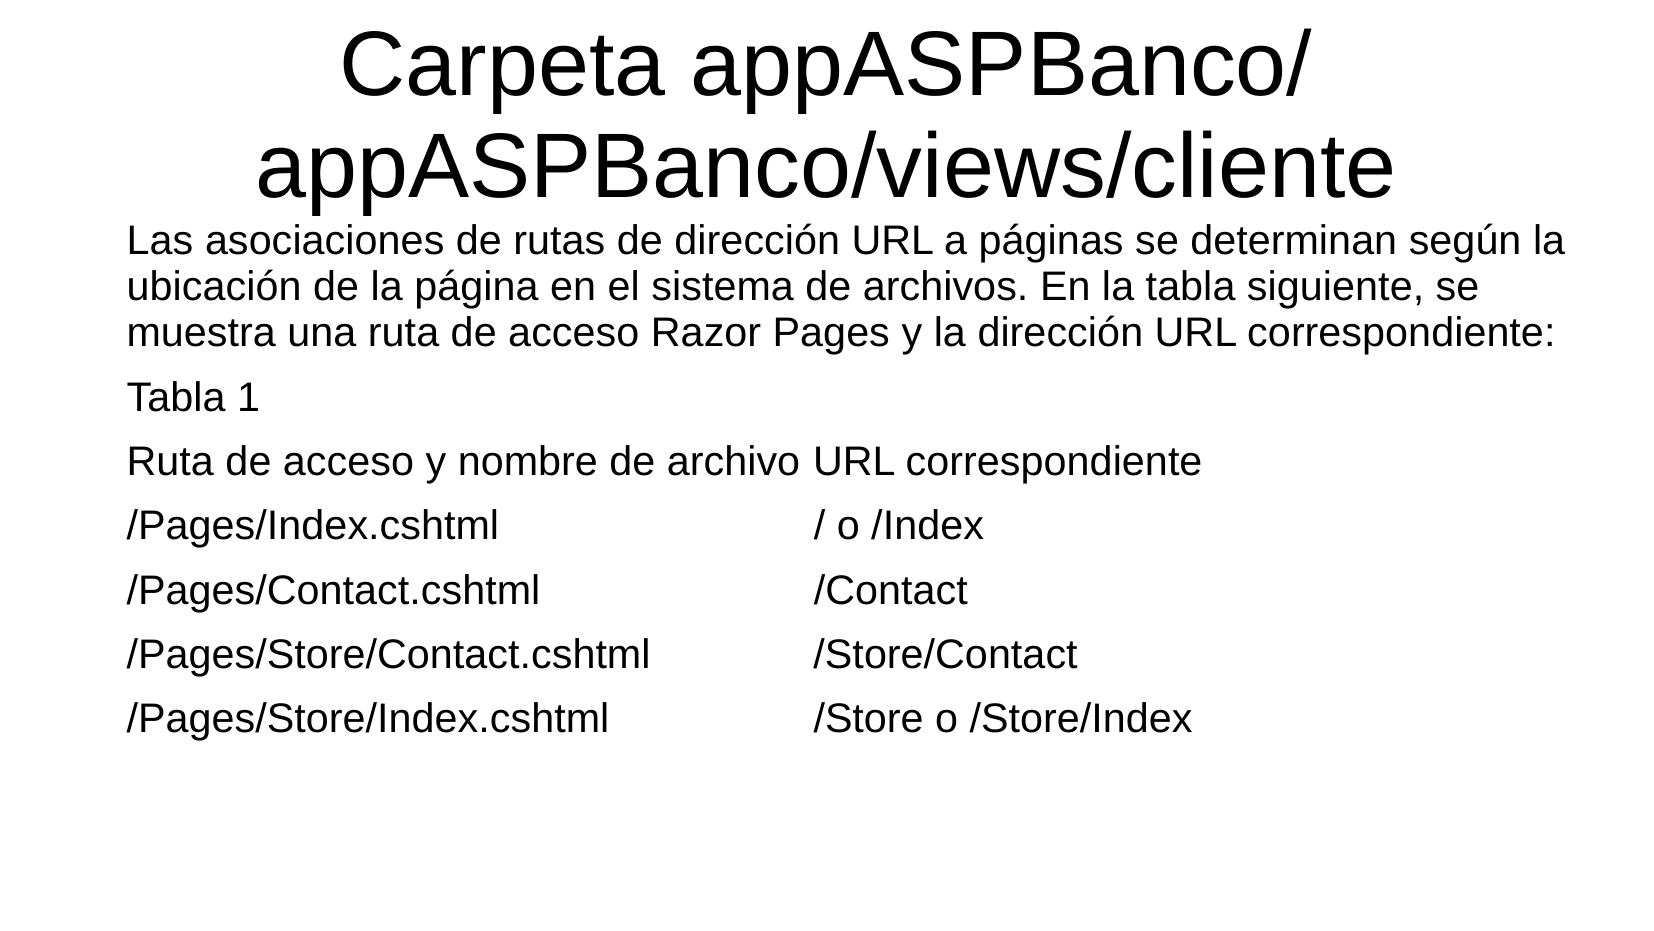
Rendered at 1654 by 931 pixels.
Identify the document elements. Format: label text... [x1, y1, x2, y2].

list Las asociaciones de rutas de dirección URL a páginas se determinan según la ubicación de la página en el sistema de archivos. En la tabla siguiente, se muestra una ruta de acceso Razor Pages y la dirección URL correspondiente: Tabla 1 Ruta de acceso y nombre de archivo URL correspondiente /Pages/Index.cshtml / o /Index /Pages/Contact.cshtml /Contact /Pages/Store/Contact.cshtml /Store/Contact /Pages/Store/Index.cshtml /Store o /Store/Index [82, 217, 1571, 758]
title Carpeta appASPBanco/ appASPBanco/views/cliente [82, 12, 1571, 217]
